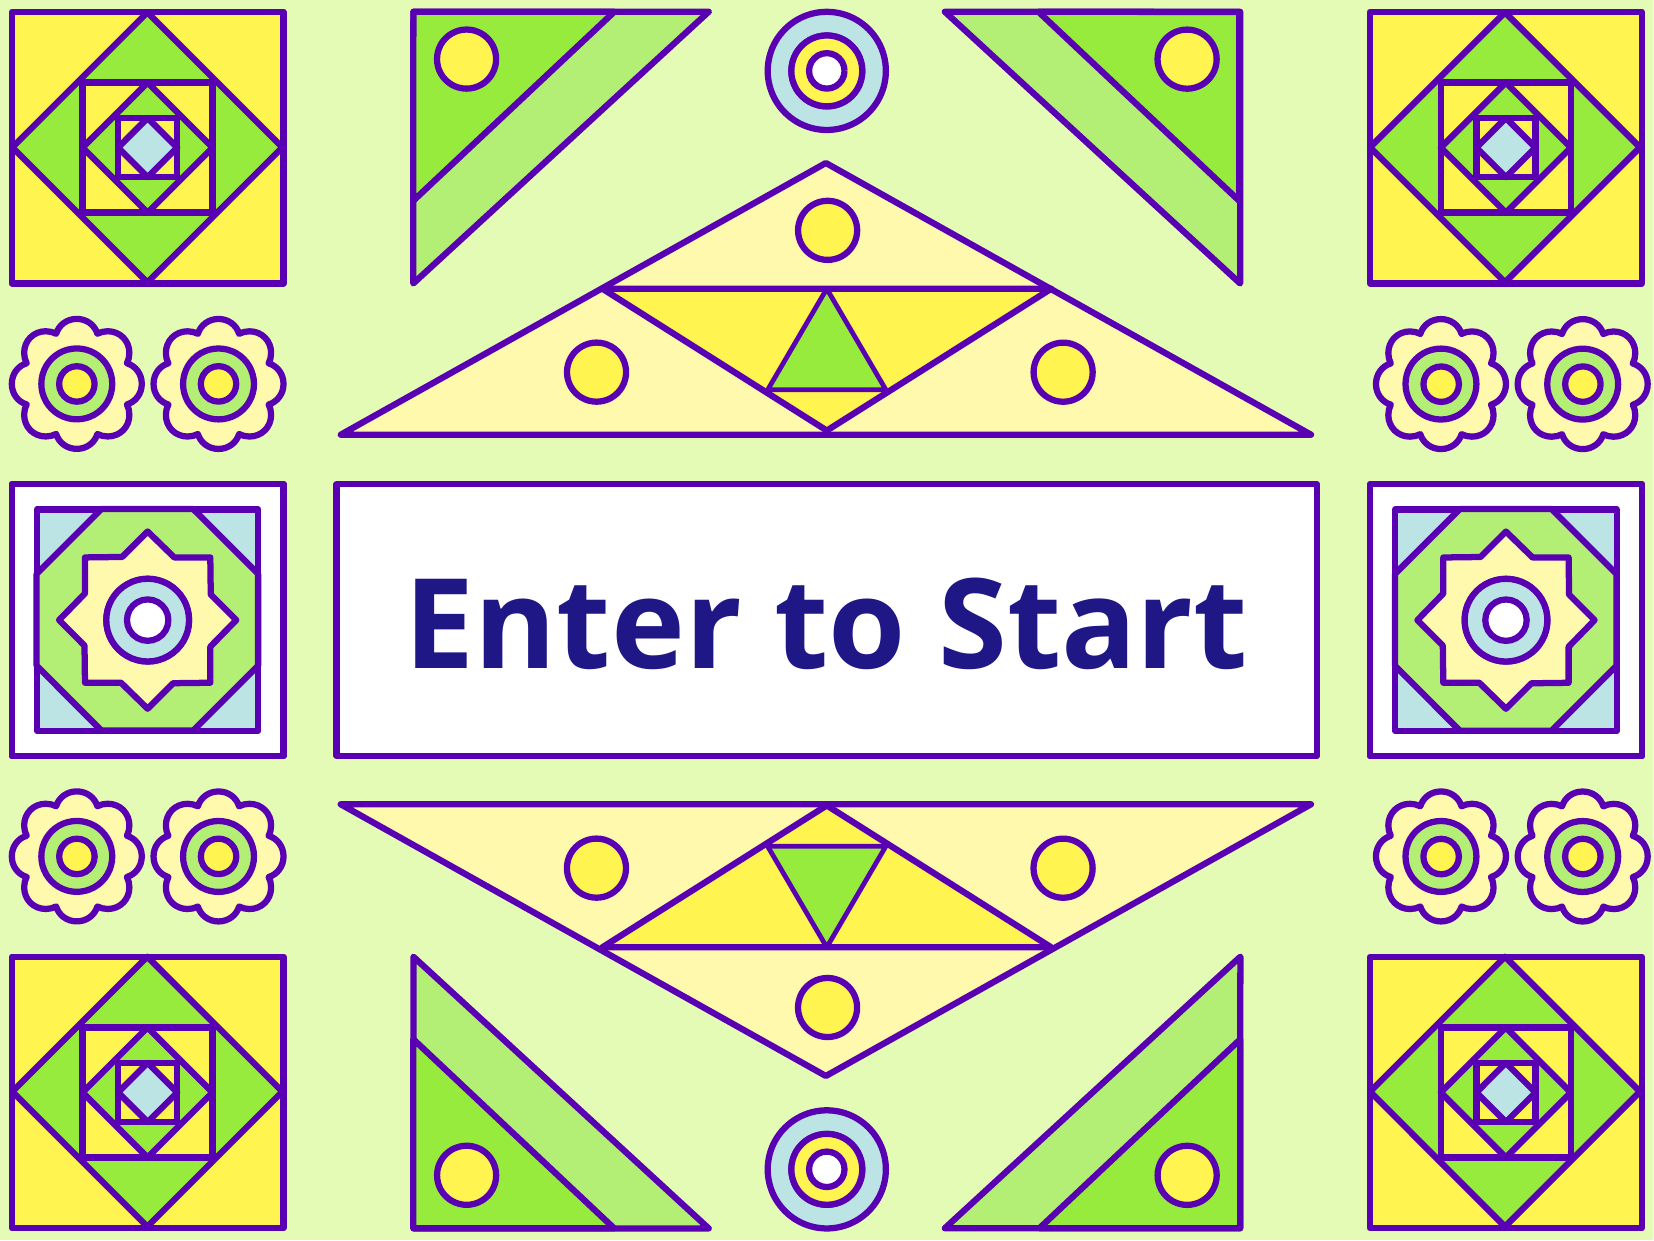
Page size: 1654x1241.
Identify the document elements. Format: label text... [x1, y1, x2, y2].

text_box [340, 804, 1312, 1076]
text_box [413, 11, 709, 284]
text_box [1370, 956, 1642, 1229]
text_box [11, 791, 142, 922]
text_box [767, 11, 886, 130]
text_box [767, 1110, 886, 1229]
text_box [1375, 319, 1506, 450]
text_box [11, 11, 284, 284]
text_box [1375, 791, 1506, 922]
text_box [413, 956, 709, 1229]
text_box [944, 956, 1241, 1229]
text_box [11, 484, 284, 757]
text_box [1517, 791, 1648, 922]
text_box [1370, 11, 1642, 284]
text_box [944, 11, 1241, 284]
text_box Enter to Start [336, 484, 1317, 756]
text_box [340, 162, 1312, 435]
text_box [153, 318, 284, 449]
text_box [153, 791, 284, 922]
text_box [1517, 319, 1648, 450]
text_box [1370, 484, 1642, 757]
text_box [11, 956, 284, 1229]
text_box [11, 318, 142, 449]
